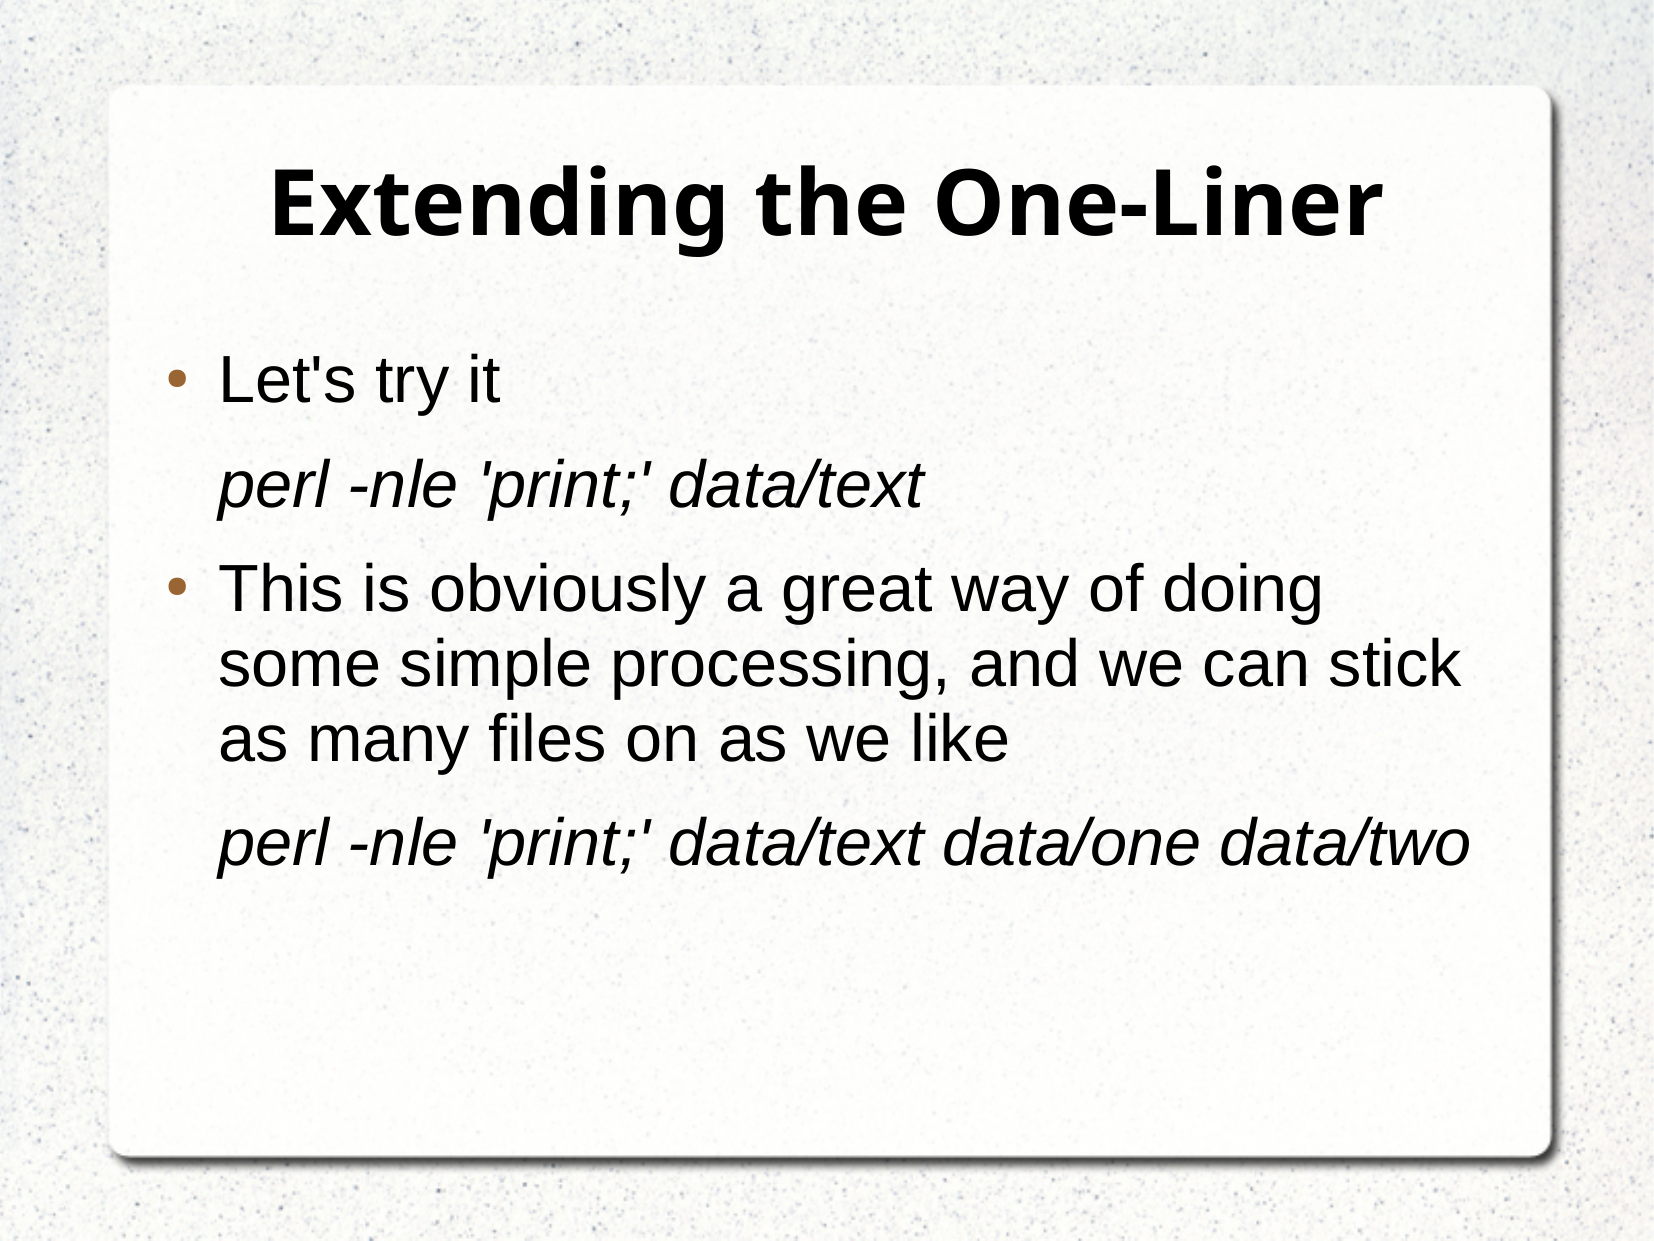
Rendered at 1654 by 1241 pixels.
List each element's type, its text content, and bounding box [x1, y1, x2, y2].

list Let's try it perl -nle 'print;' data/text This is obviously a great way of doing some simple processing, and we can stick as many files on as we like perl -nle 'print;' data/text data/one data/two [147, 342, 1506, 978]
picture [0, 0, 1654, 1241]
title Extending the One-Liner [118, 96, 1536, 304]
